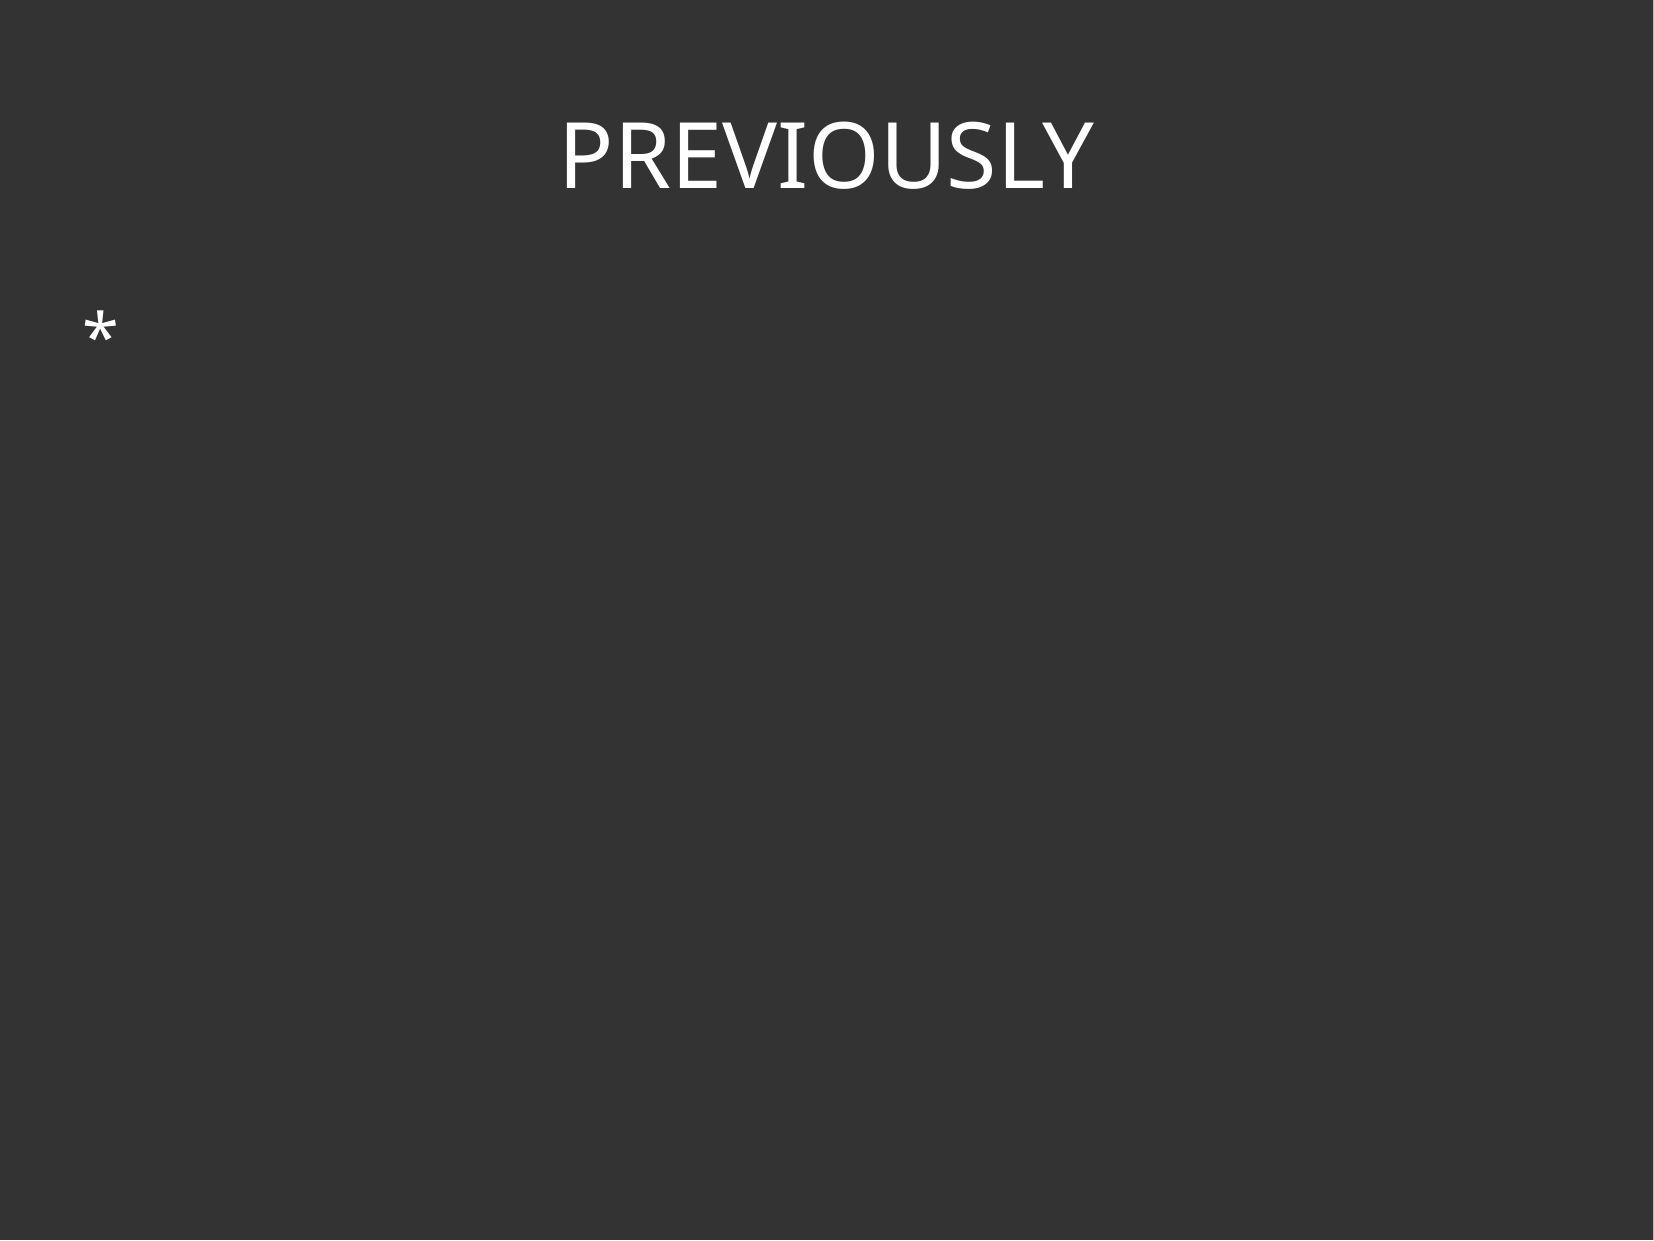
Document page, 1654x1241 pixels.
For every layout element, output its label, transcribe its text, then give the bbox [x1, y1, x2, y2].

title PREVIOUSLY [82, 49, 1571, 257]
list * [82, 290, 1571, 1010]
